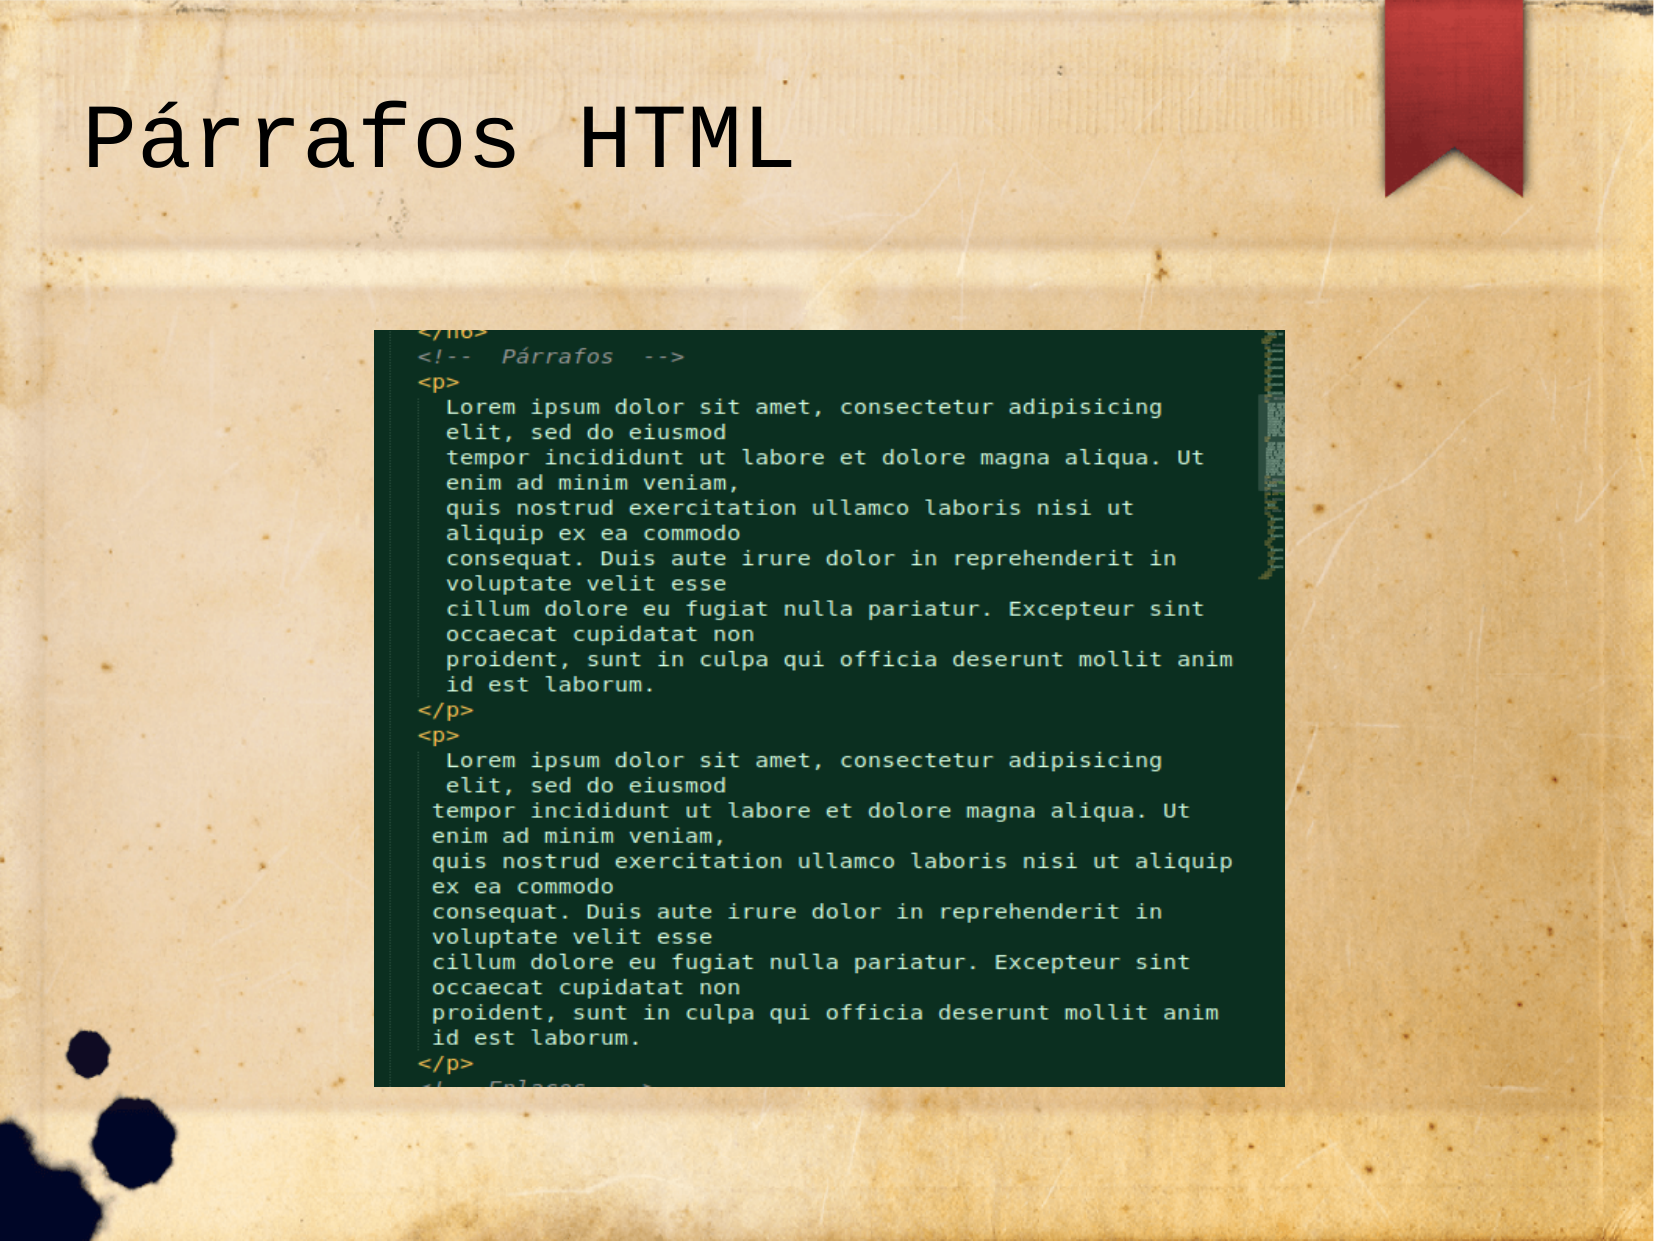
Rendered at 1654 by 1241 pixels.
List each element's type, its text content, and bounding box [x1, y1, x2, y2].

title Párrafos HTML [82, 49, 1347, 237]
picture [0, 0, 1654, 1241]
